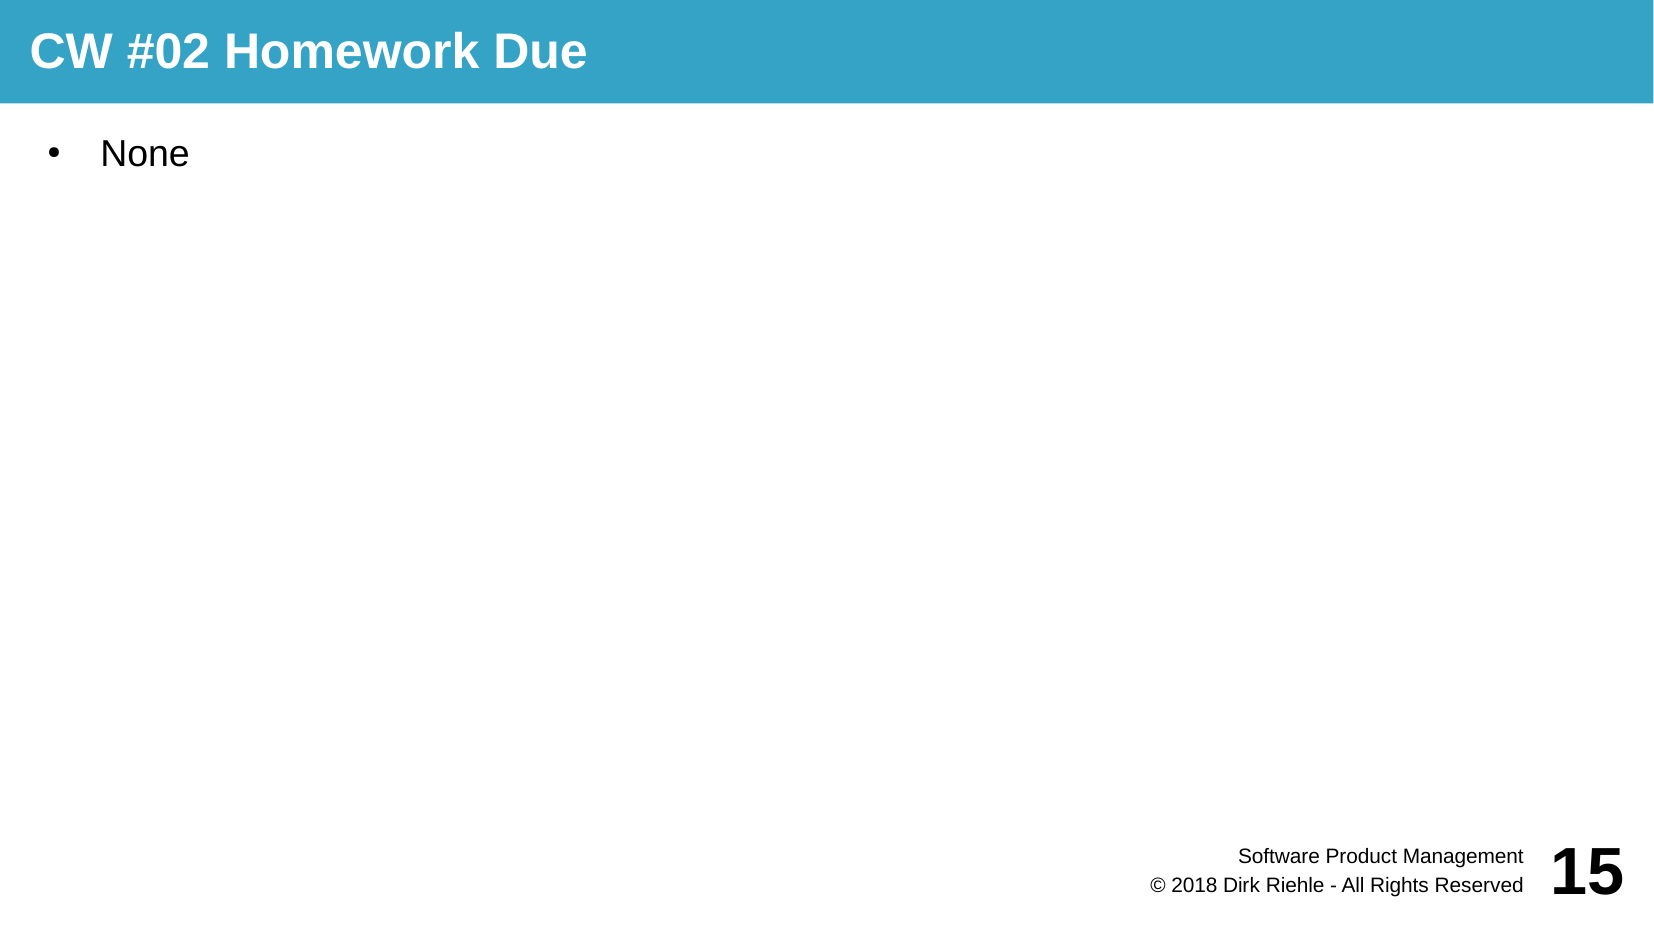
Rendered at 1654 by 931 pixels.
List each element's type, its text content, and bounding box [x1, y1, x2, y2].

title CW #02 Homework Due [0, 0, 1654, 104]
list None [29, 132, 1625, 798]
